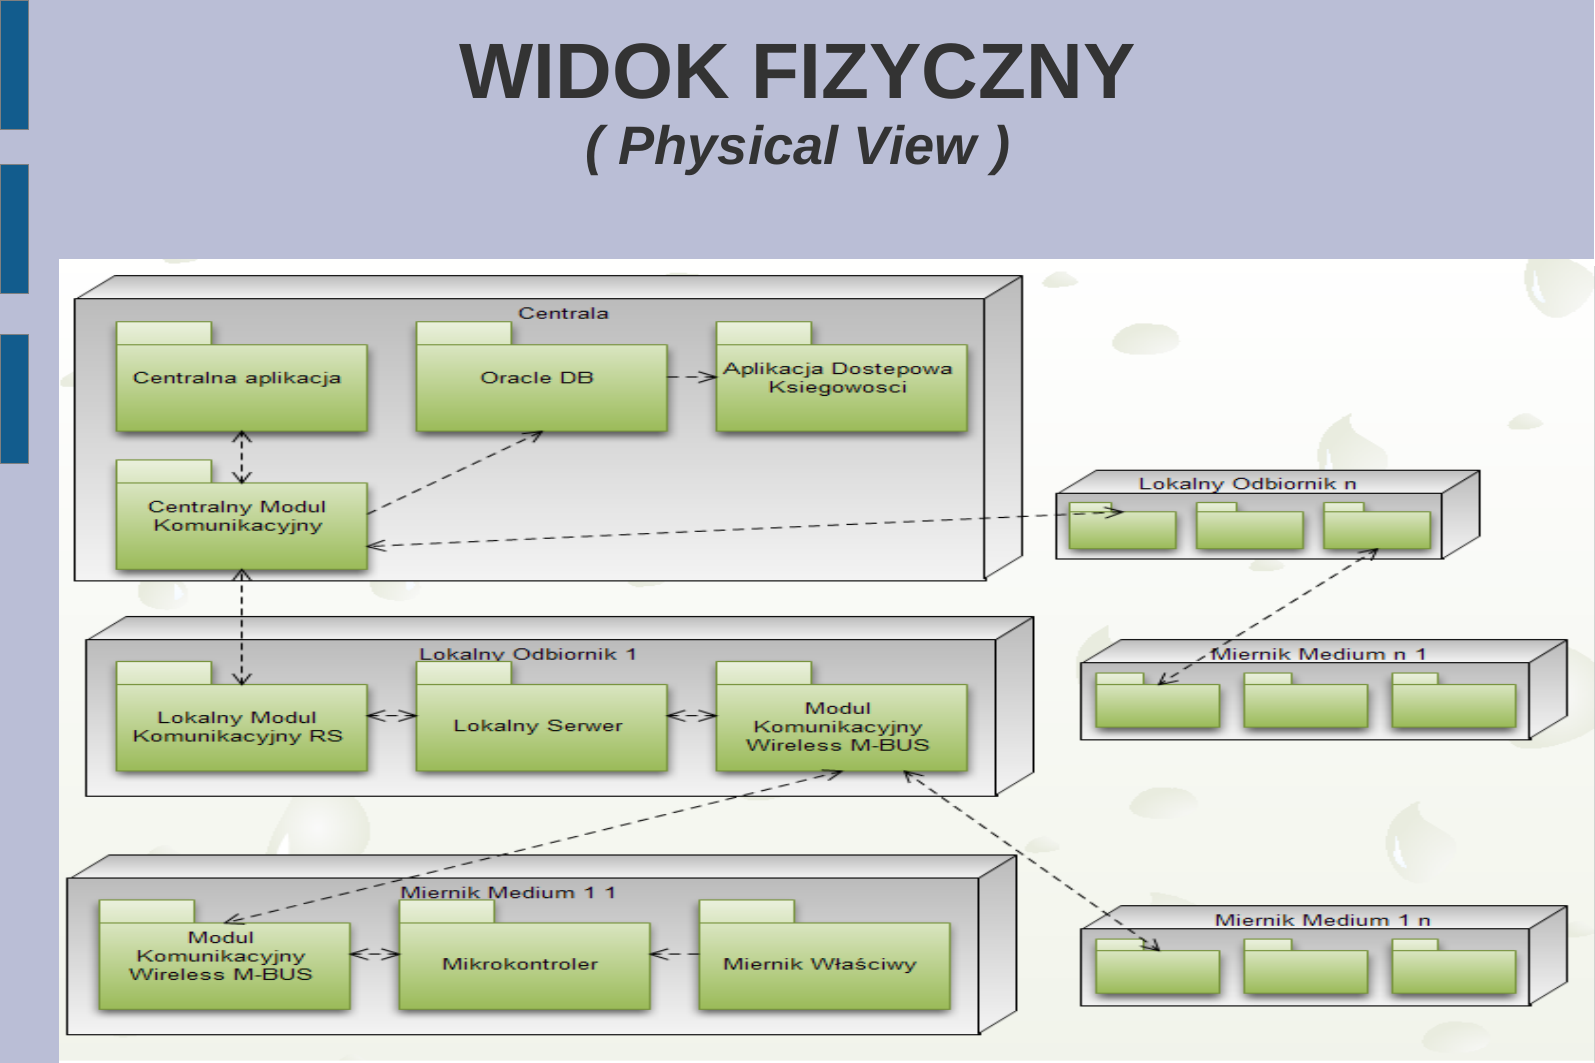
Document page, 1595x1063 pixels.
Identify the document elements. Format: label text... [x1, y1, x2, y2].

title WIDOK FIZYCZNY ( Physical View ) [117, 13, 1479, 191]
picture [59, 259, 1595, 1063]
